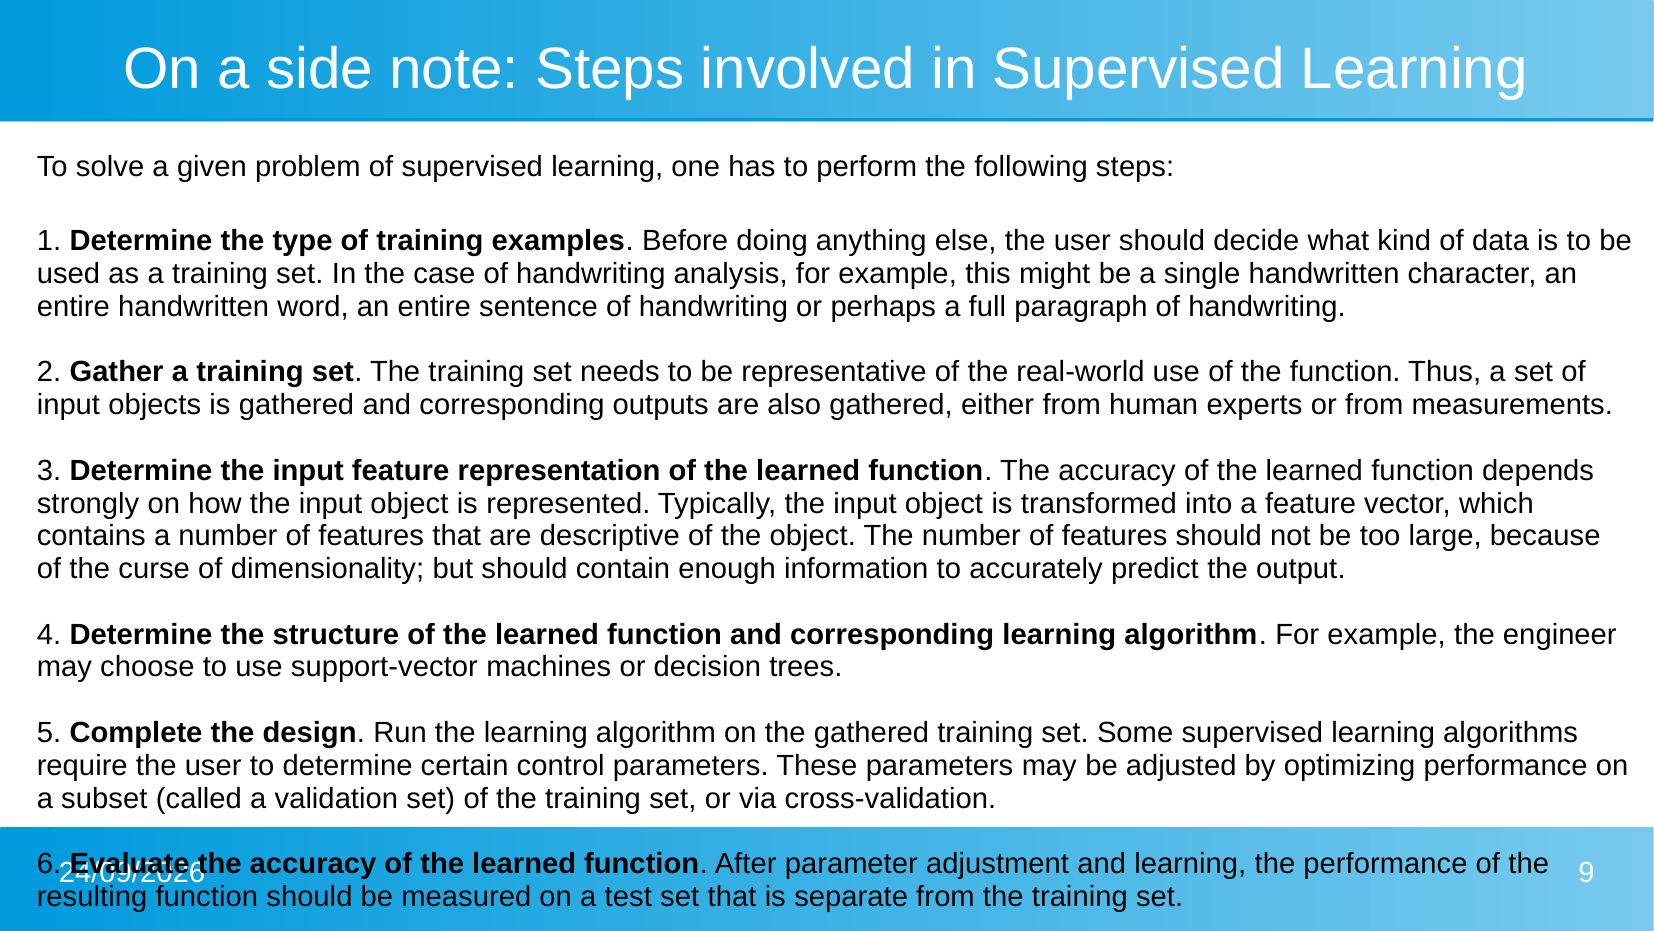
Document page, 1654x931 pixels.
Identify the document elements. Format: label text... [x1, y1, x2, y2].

title On a side note: Steps involved in Supervised Learning [59, 29, 1595, 108]
text_box To solve a given problem of supervised learning, one has to perform the following steps: 1. Determine the type of training examples. Before doing anything else, the user should decide what kind of data is to be used as a training set. In the case of handwriting analysis, for example, this might be a single handwritten character, an entire handwritten word, an entire sentence of handwriting or perhaps a full paragraph of handwriting. 2. Gather a training set. The training set needs to be representative of the real-world use of the function. Thus, a set of input objects is gathered and corresponding outputs are also gathered, either from human experts or from measurements. 3. Determine the input feature representation of the learned function. The accuracy of the learned function depends strongly on how the input object is represented. Typically, the input object is transformed into a feature vector, which contains a number of features that are descriptive of the object. The number of features should not be too large, because of the curse of dimensionality; but should contain enough information to accurately predict the output. 4. Determine the structure of the learned function and corresponding learning algorithm. For example, the engineer may choose to use support-vector machines or decision trees. 5. Complete the design. Run the learning algorithm on the gathered training set. Some supervised learning algorithms require the user to determine certain control parameters. These parameters may be adjusted by optimizing performance on a subset (called a validation set) of the training set, or via cross-validation. 6. Evaluate the accuracy of the learned function. After parameter adjustment and learning, the performance of the resulting function should be measured on a test set that is separate from the training set. [22, 142, 1651, 931]
